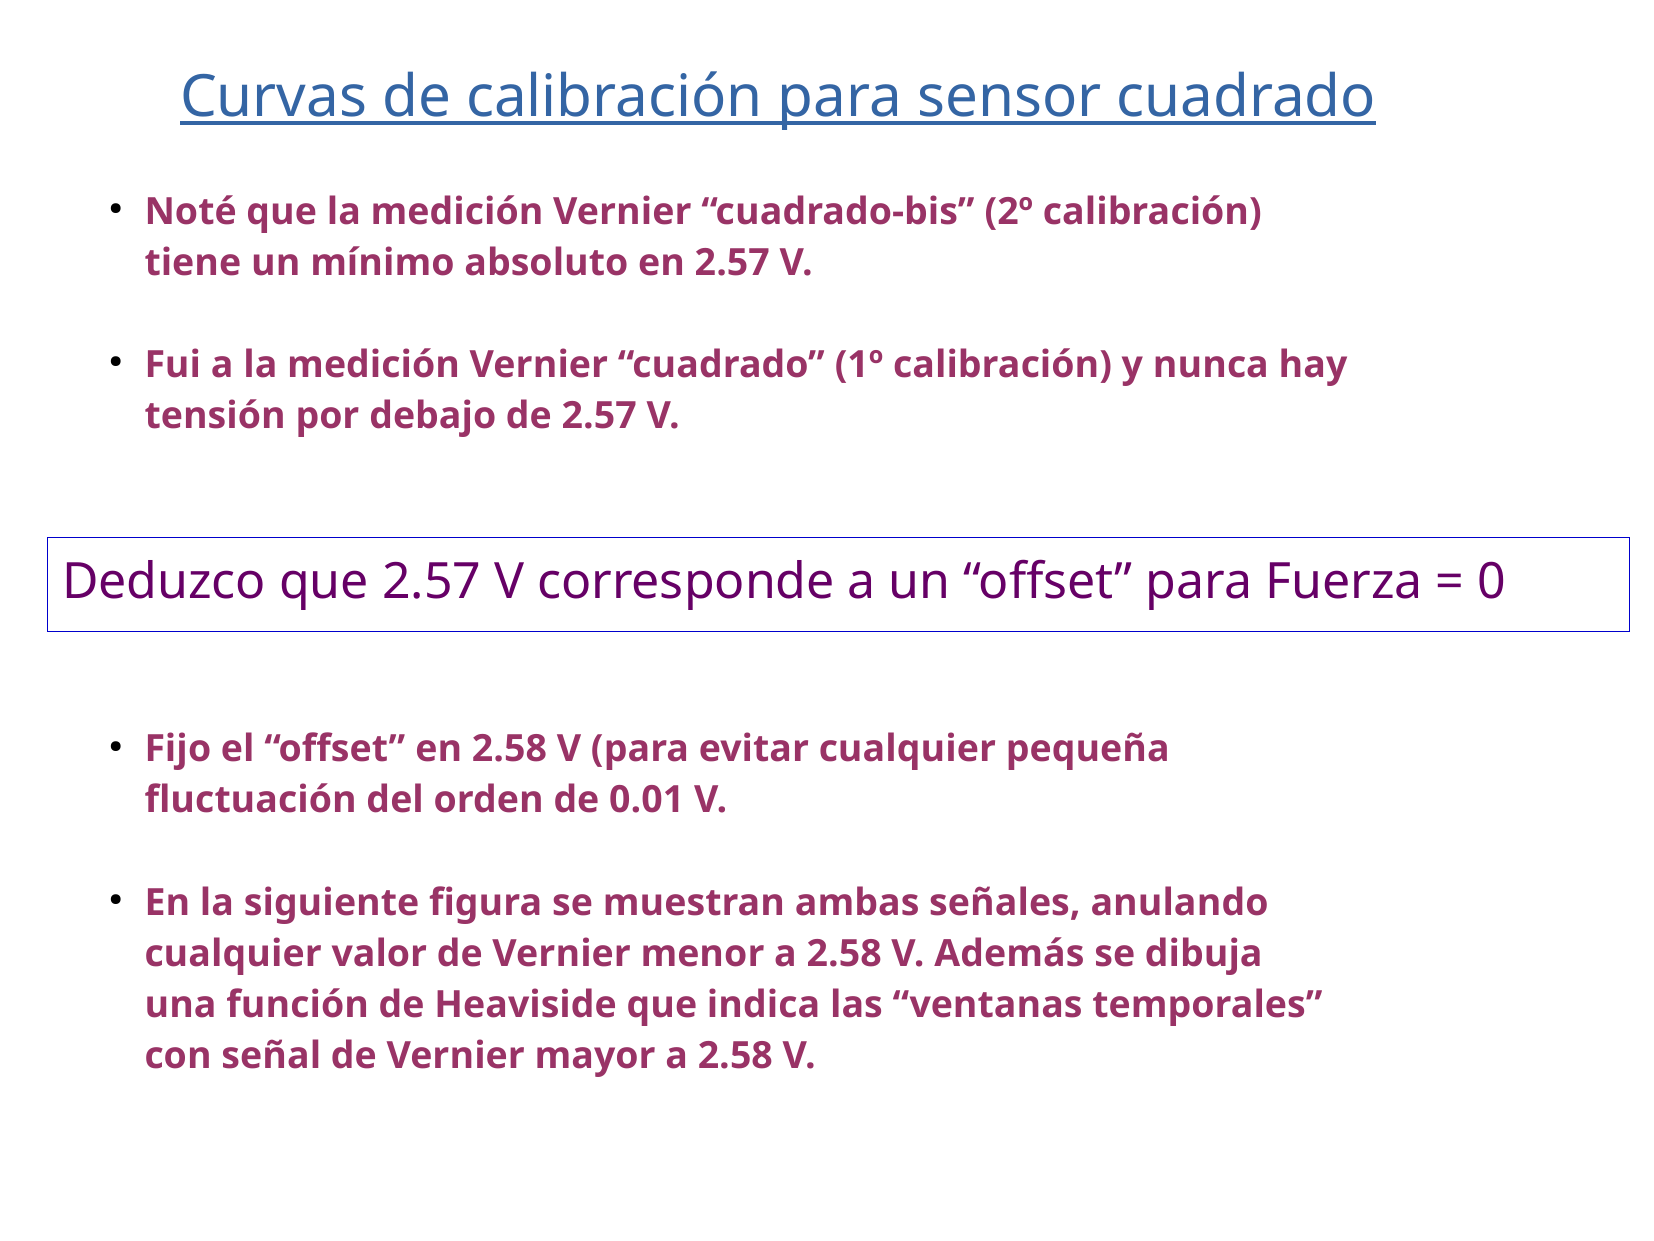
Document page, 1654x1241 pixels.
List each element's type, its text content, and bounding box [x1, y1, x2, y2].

text_box Fijo el “offset” en 2.58 V (para evitar cualquier pequeña fluctuación del orden de 0.01 V. En la siguiente figura se muestran ambas señales, anulando cualquier valor de Vernier menor a 2.58 V. Además se dibuja una función de Heaviside que indica las “ventanas temporales” con señal de Vernier mayor a 2.58 V. [94, 714, 1581, 1160]
text_box Deduzco que 2.57 V corresponde a un “offset” para Fuerza = 0 [47, 537, 1630, 632]
text_box Curvas de calibración para sensor cuadrado [165, 46, 1465, 177]
text_box Noté que la medición Vernier “cuadrado-bis” (2º calibración) tiene un mínimo absoluto en 2.57 V. Fui a la medición Vernier “cuadrado” (1º calibración) y nunca hay tensión por debajo de 2.57 V. [94, 177, 1637, 500]
